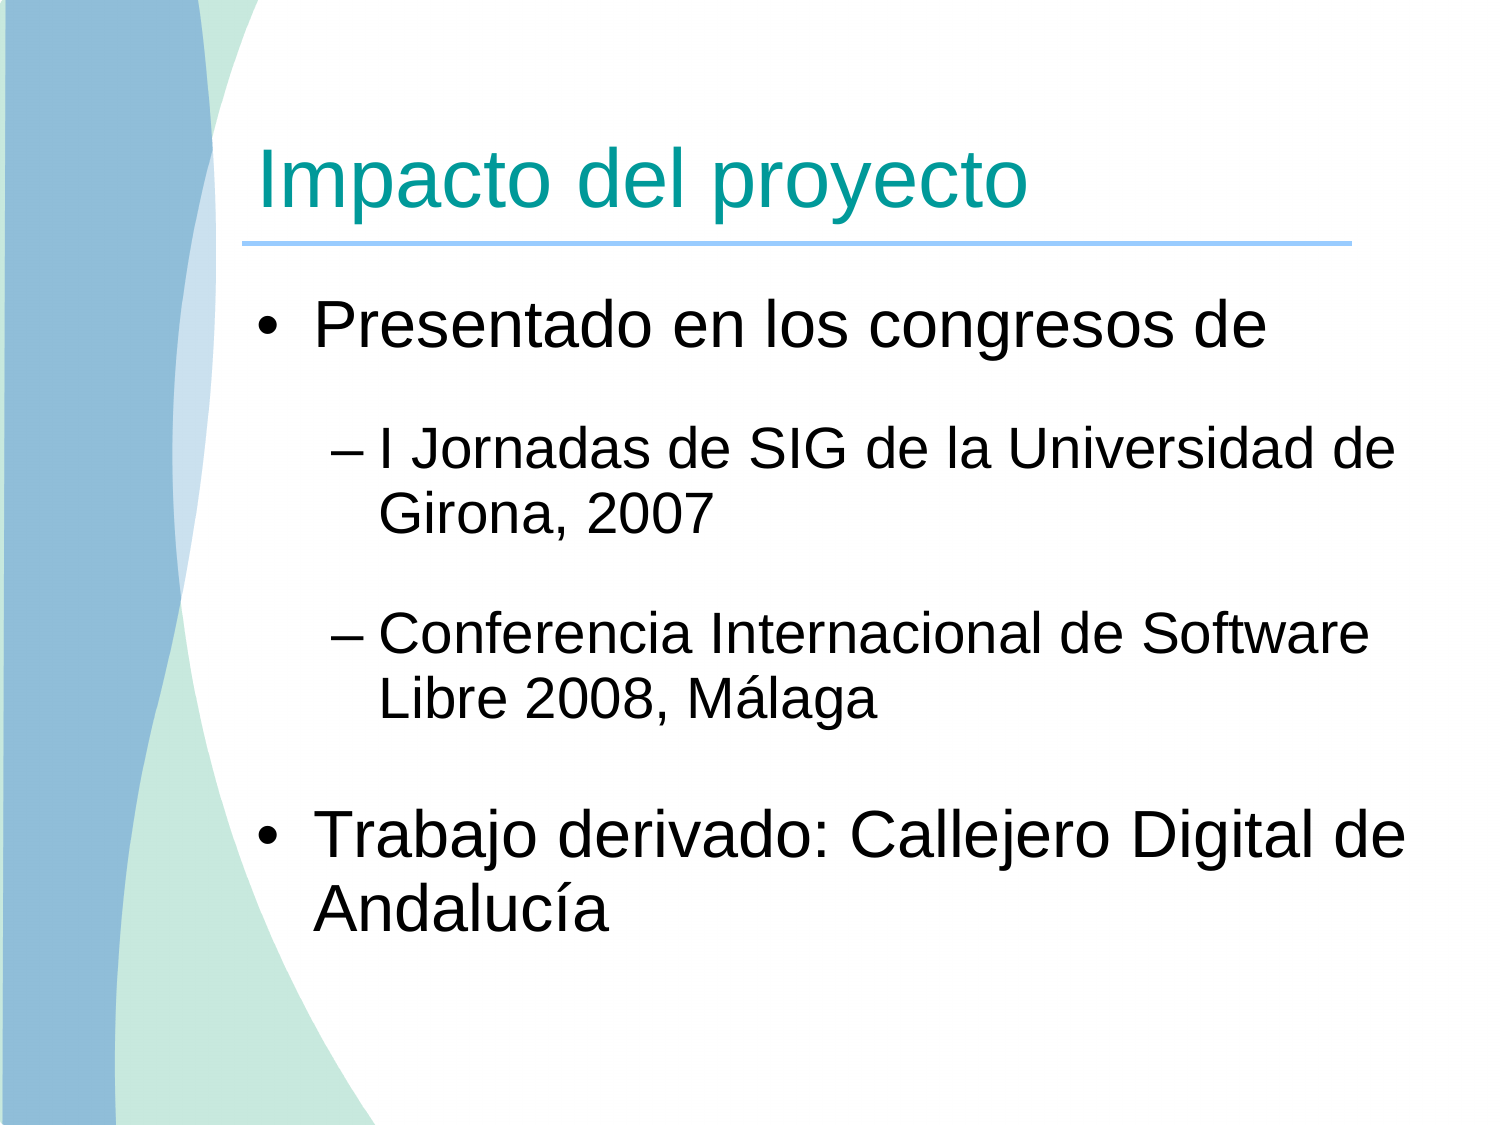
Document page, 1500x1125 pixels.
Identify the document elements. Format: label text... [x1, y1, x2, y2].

picture [0, 0, 1500, 1125]
list Presentado en los congresos de I Jornadas de SIG de la Universidad de Girona, 2007 Conferencia Internacional de Software Libre 2008, Málaga Trabajo derivado: Callejero Digital de Andalucía [242, 278, 1471, 1006]
title Impacto del proyecto [242, 124, 1046, 234]
